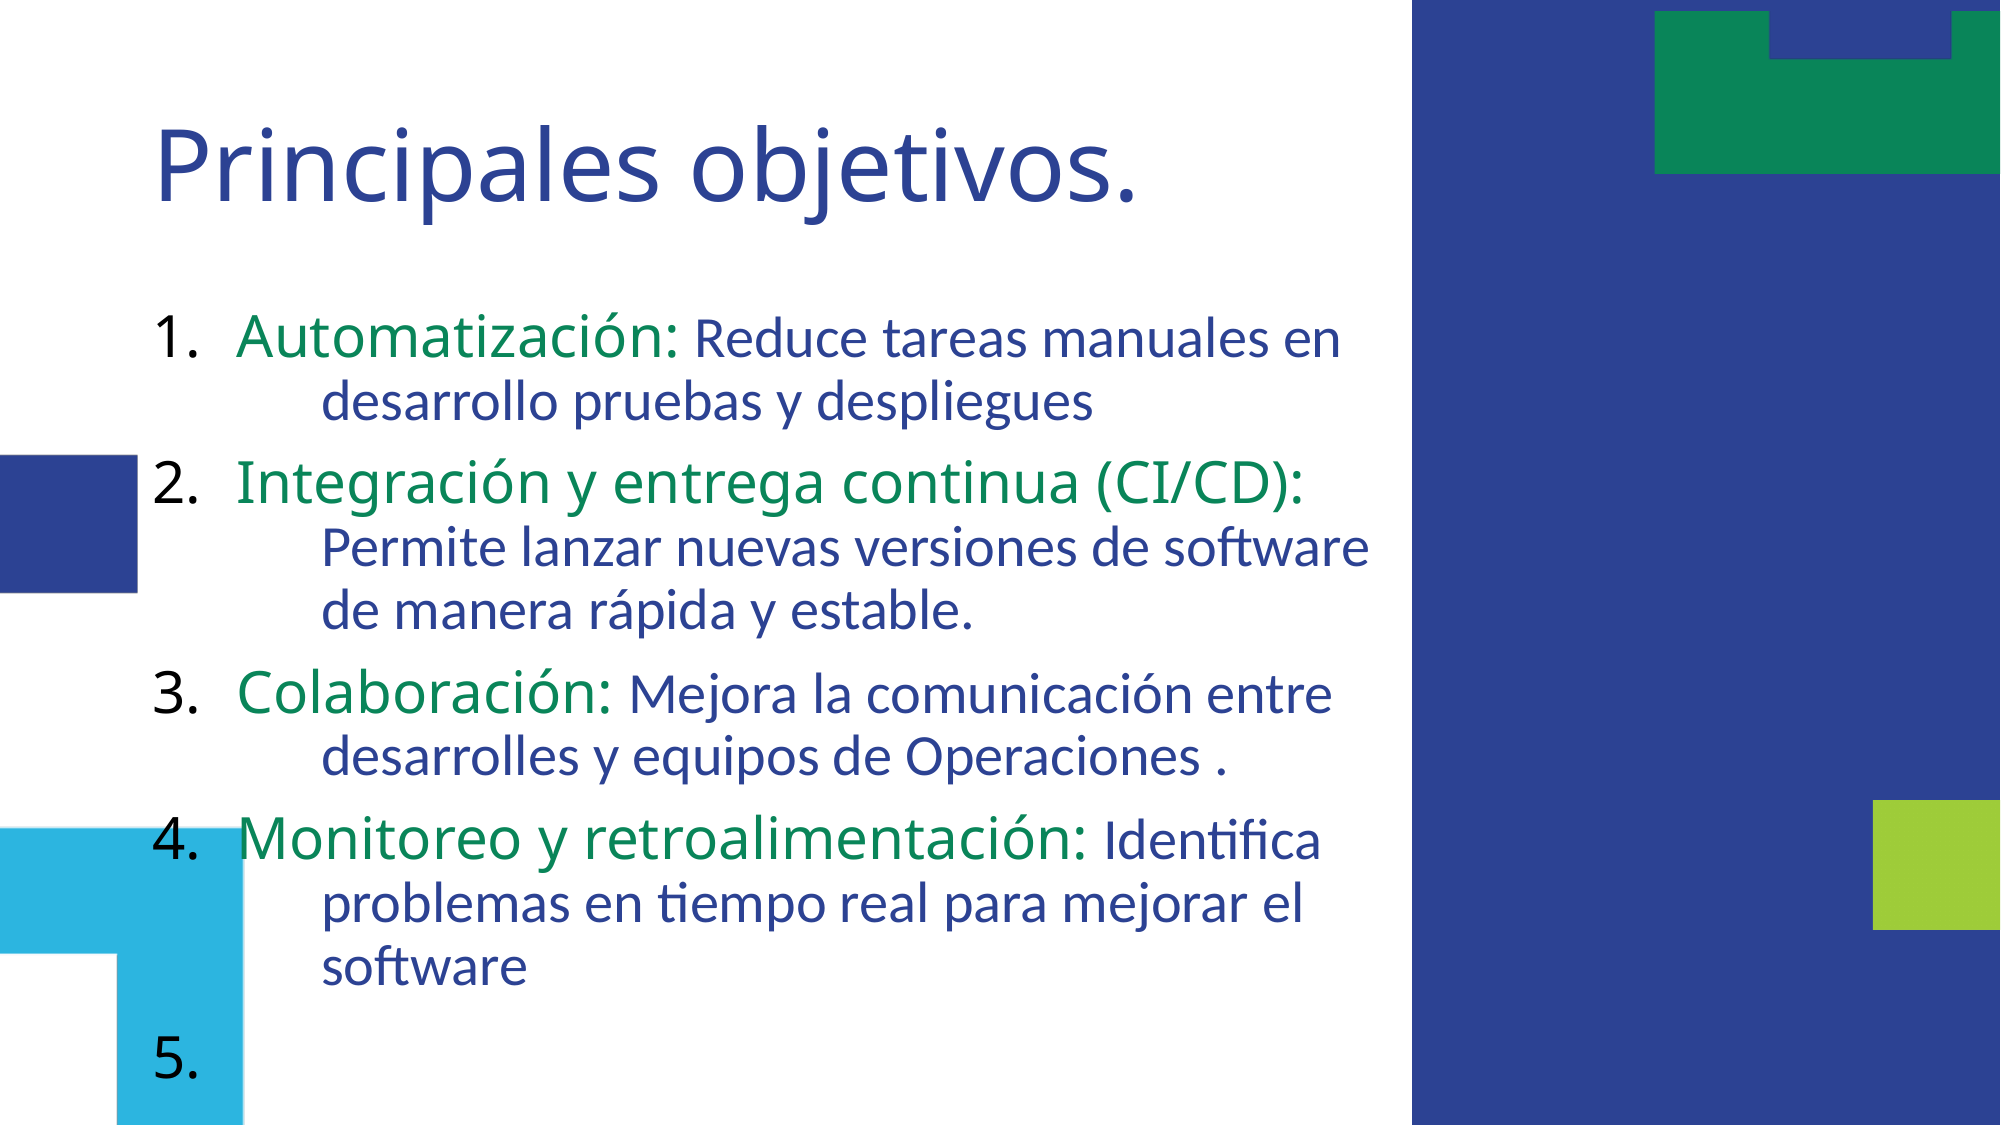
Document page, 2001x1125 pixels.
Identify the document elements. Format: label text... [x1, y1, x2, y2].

list Automatización: Reduce tareas manuales en desarrollo pruebas y despliegues Integración y entrega continua (CI/CD): Permite lanzar nuevas versiones de software de manera rápida y estable. Colaboración: Mejora la comunicación entre desarrolles y equipos de Operaciones . Monitoreo y retroalimentación: Identifica problemas en tiempo real para mejorar el software [137, 299, 1413, 1014]
title Principales objetivos. [137, 59, 1413, 278]
